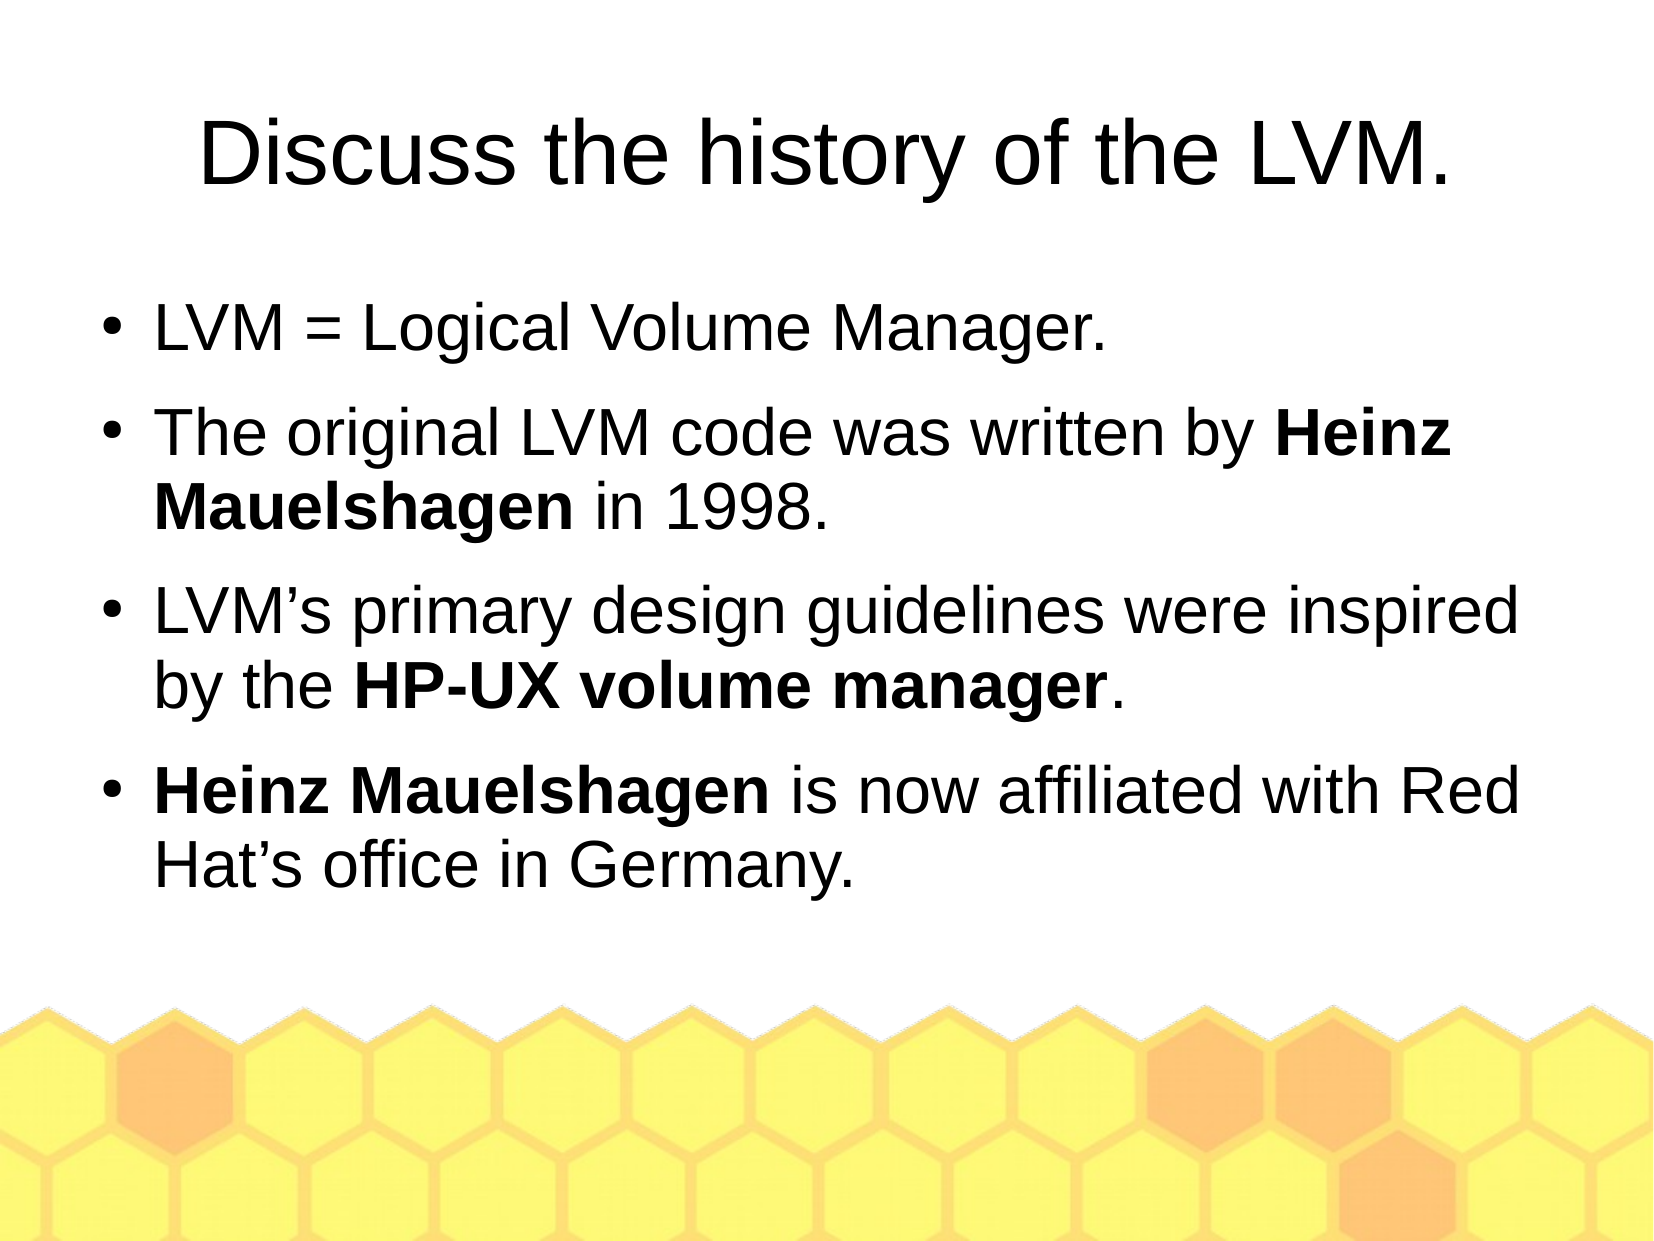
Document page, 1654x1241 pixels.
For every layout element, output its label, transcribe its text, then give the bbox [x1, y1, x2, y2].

picture [0, 1001, 1654, 1241]
title Discuss the history of the LVM. [82, 49, 1571, 257]
list LVM = Logical Volume Manager. The original LVM code was written by Heinz Mauelshagen in 1998. LVM’s primary design guidelines were inspired by the HP-UX volume manager. Heinz Mauelshagen is now affiliated with Red Hat’s office in Germany. [82, 290, 1571, 1010]
